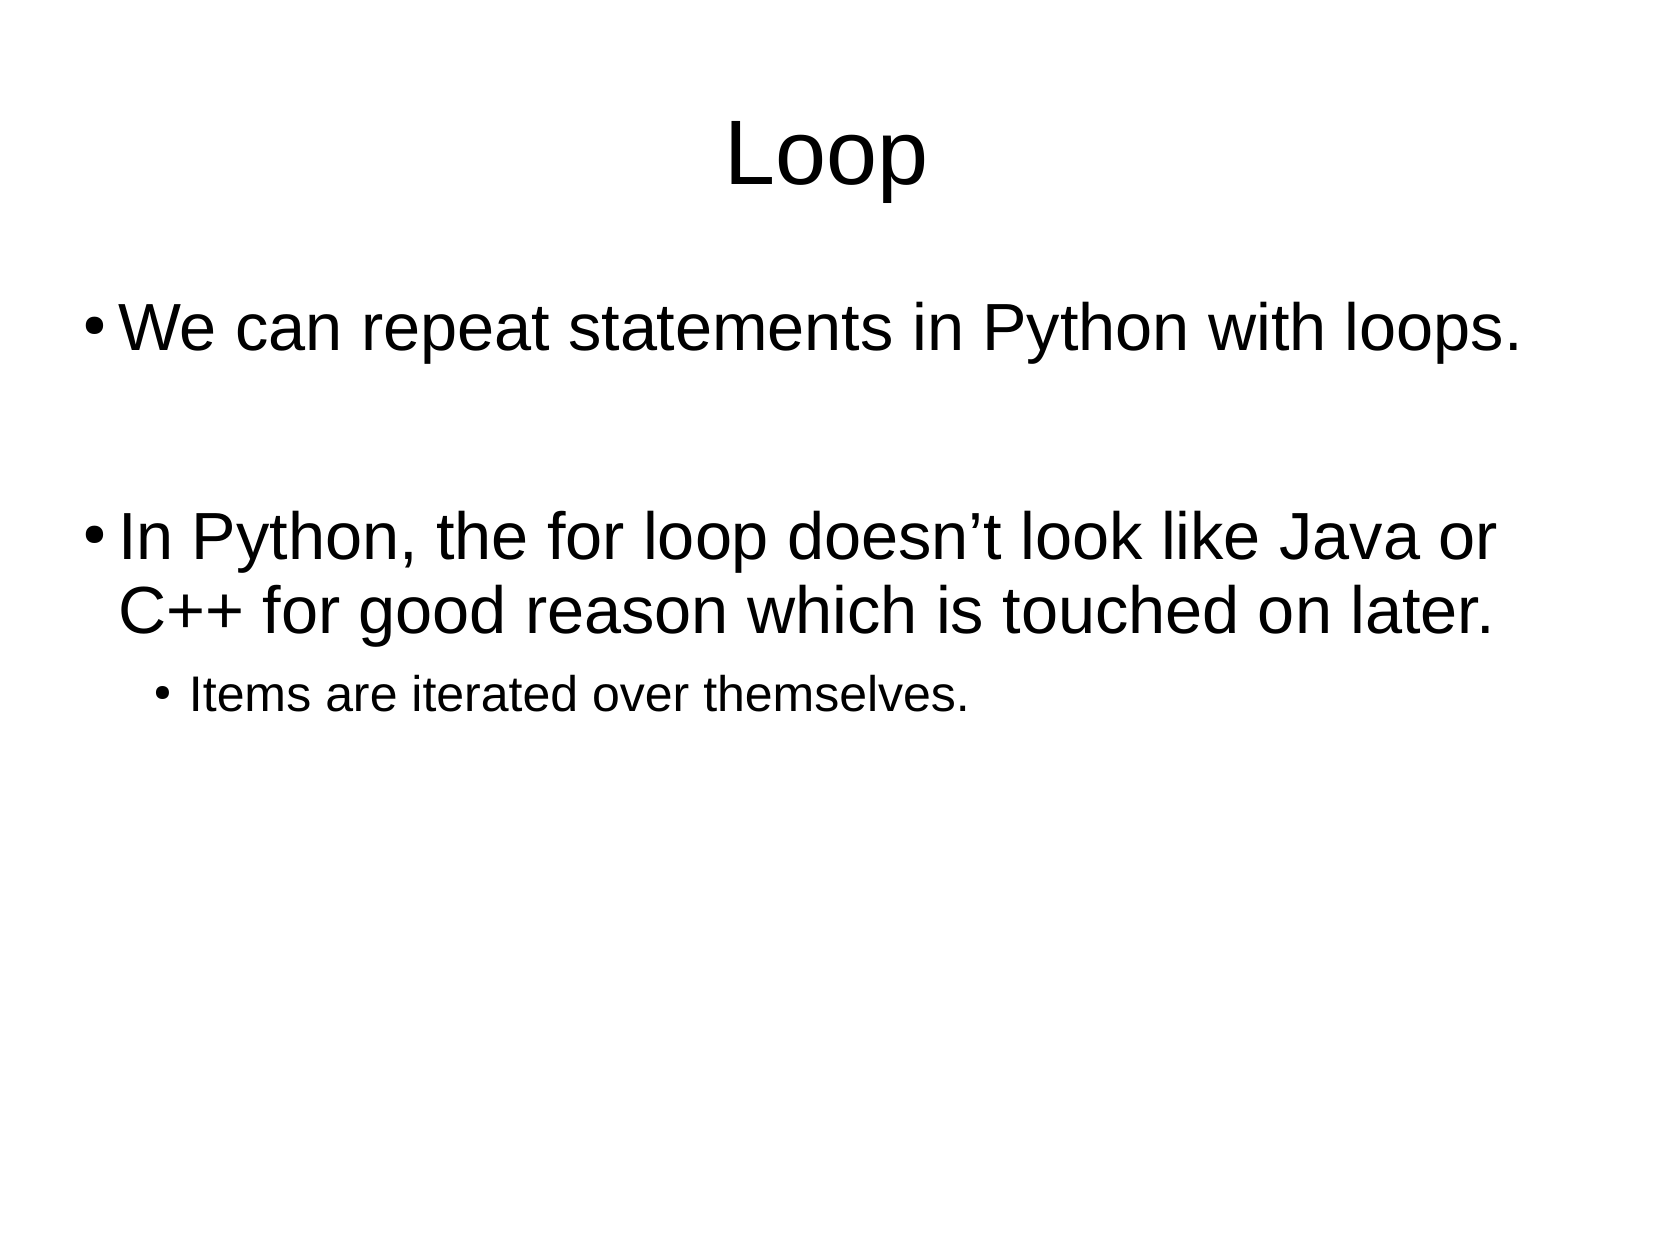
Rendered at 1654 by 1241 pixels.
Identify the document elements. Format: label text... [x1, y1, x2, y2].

title Loop [82, 49, 1571, 257]
list We can repeat statements in Python with loops. In Python, the for loop doesn’t look like Java or C++ for good reason which is touched on later. Items are iterated over themselves. [82, 290, 1571, 1010]
